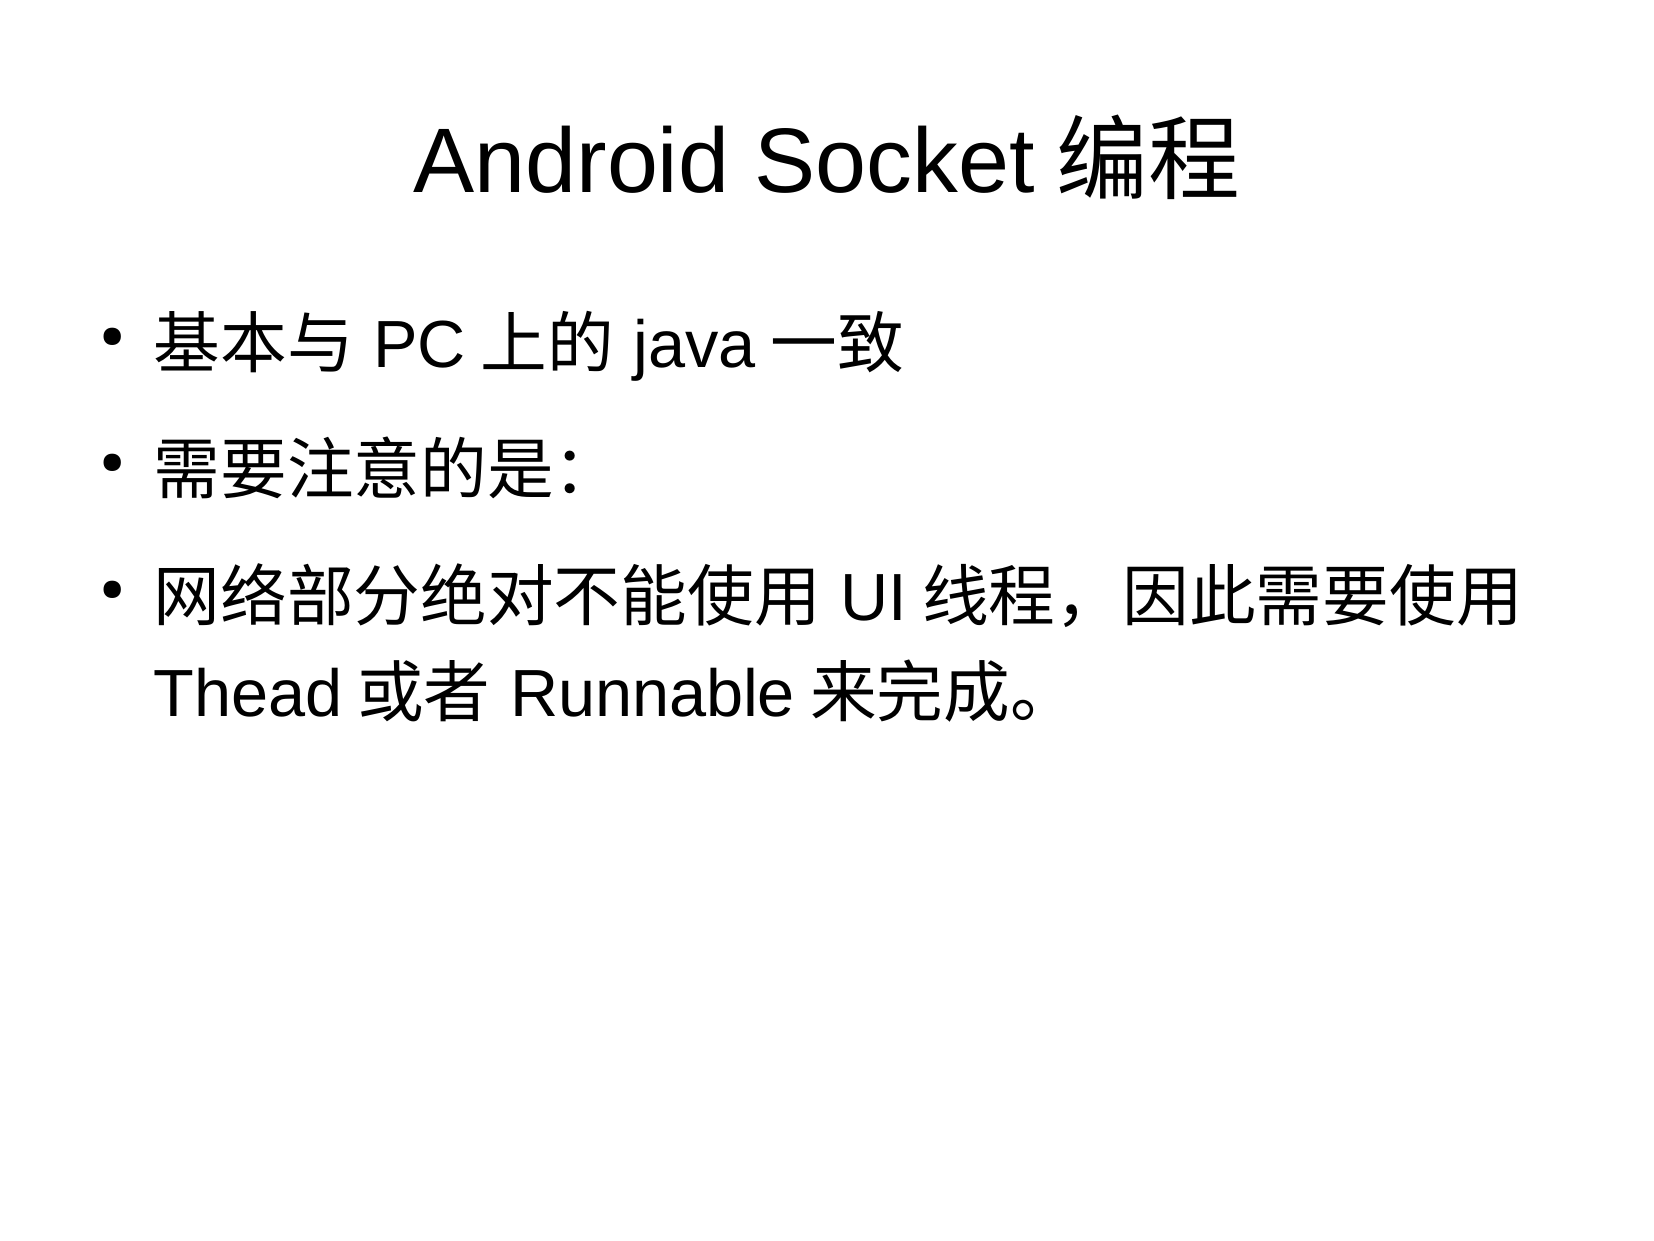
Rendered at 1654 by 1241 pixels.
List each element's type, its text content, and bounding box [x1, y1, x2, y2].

list 基本与PC上的java一致 需要注意的是： 网络部分绝对不能使用UI线程，因此需要使用Thead或者Runnable来完成。 [82, 290, 1571, 1010]
title Android Socket编程 [82, 37, 1571, 269]
